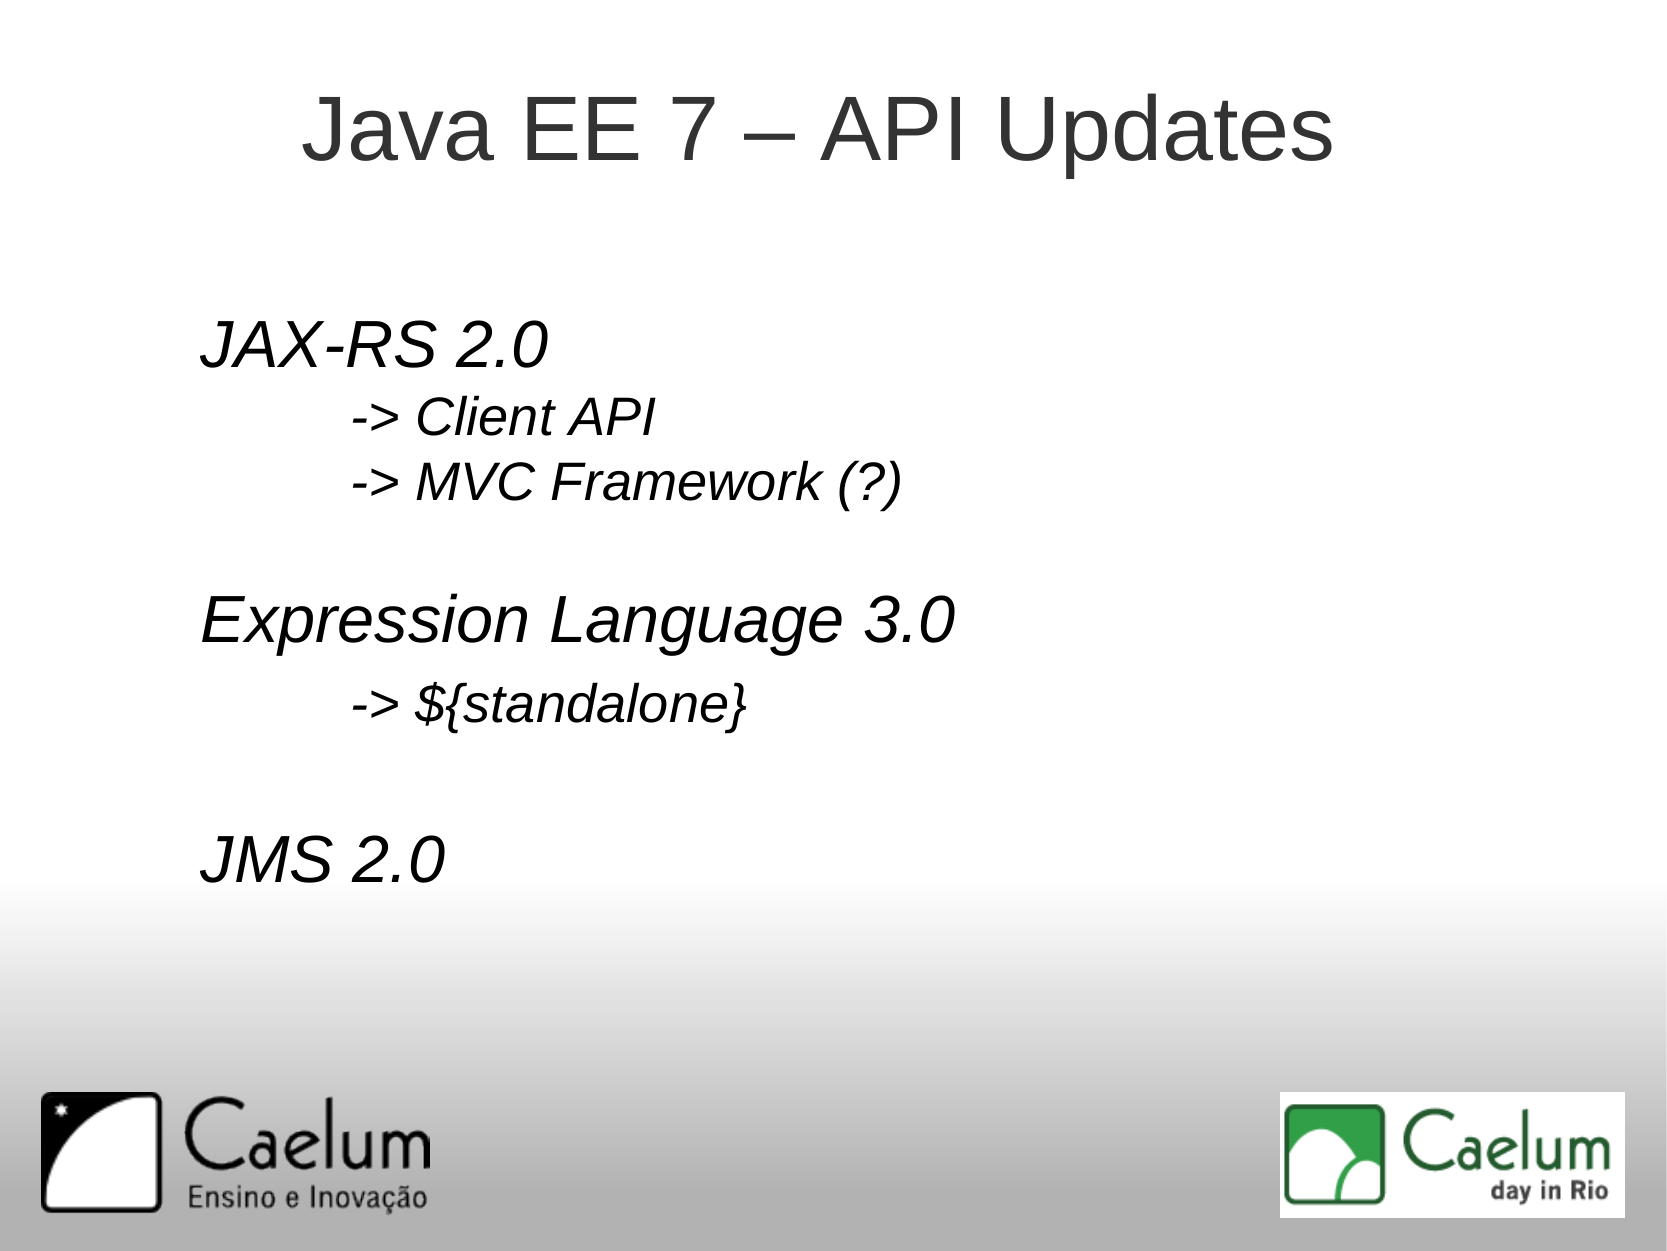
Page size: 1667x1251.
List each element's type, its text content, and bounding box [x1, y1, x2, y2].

picture [0, 0, 1667, 1251]
title Java EE 7 – API Updates [126, 82, 1512, 288]
text_box JAX-RS 2.0 -> Client API -> MVC Framework (?) Expression Language 3.0 -> ${standalone} JMS 2.0 [177, 285, 984, 1058]
